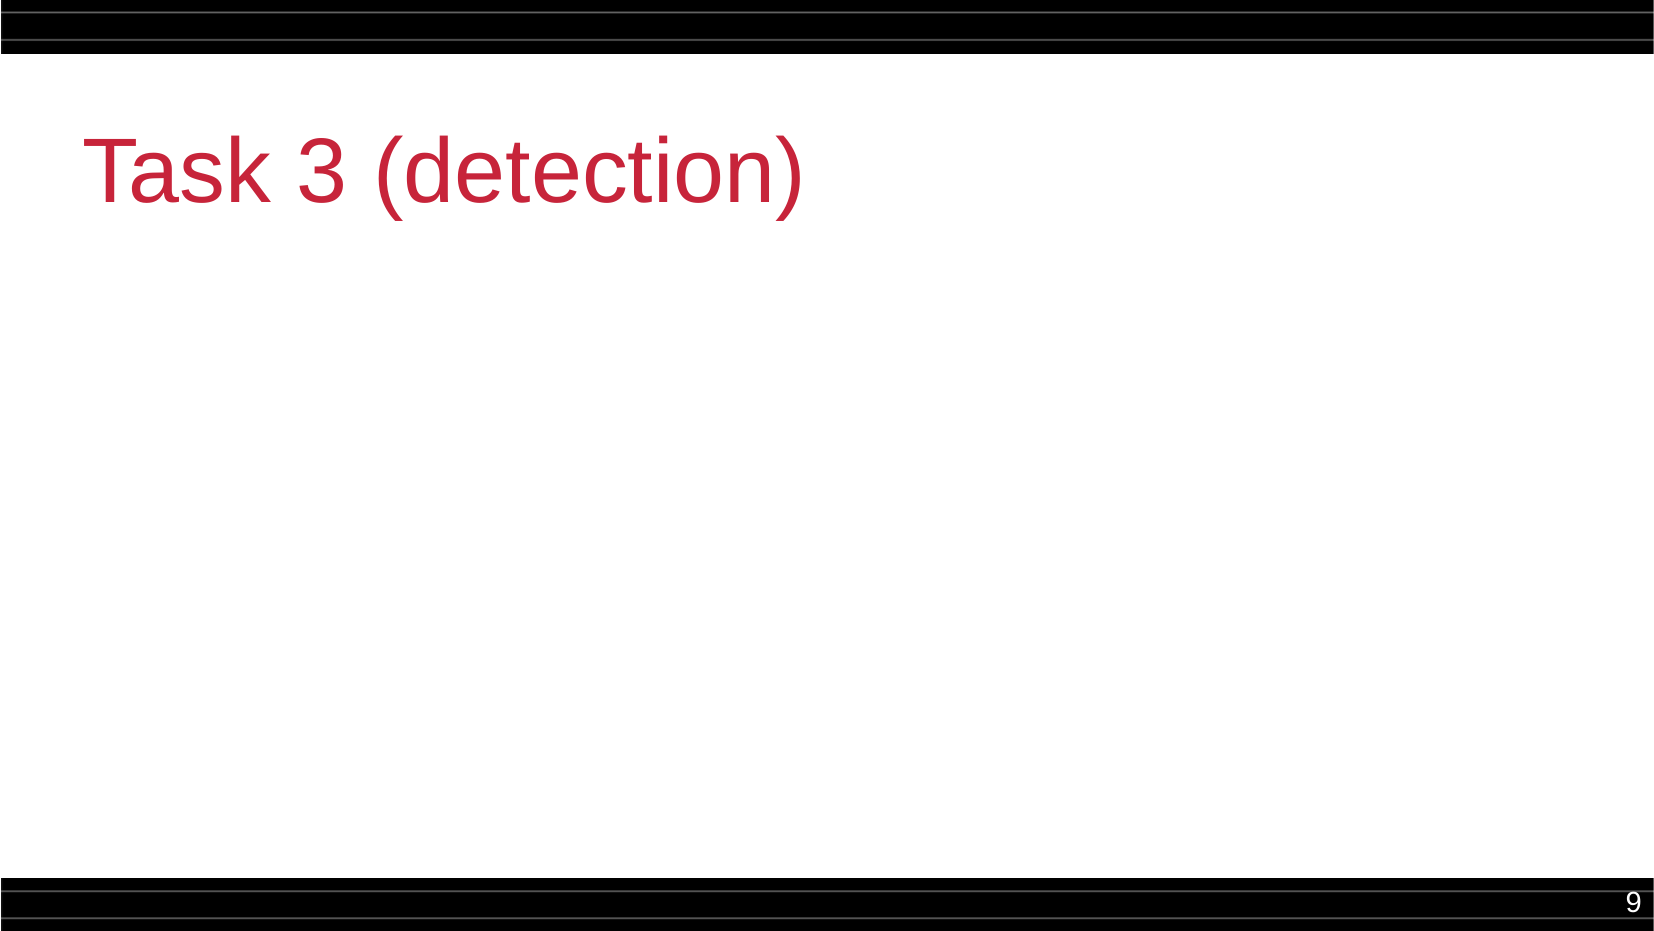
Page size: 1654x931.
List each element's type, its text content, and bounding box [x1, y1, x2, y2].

title Task 3 (detection) [82, 92, 1571, 249]
picture [1, 0, 1654, 54]
picture [1, 878, 1654, 931]
